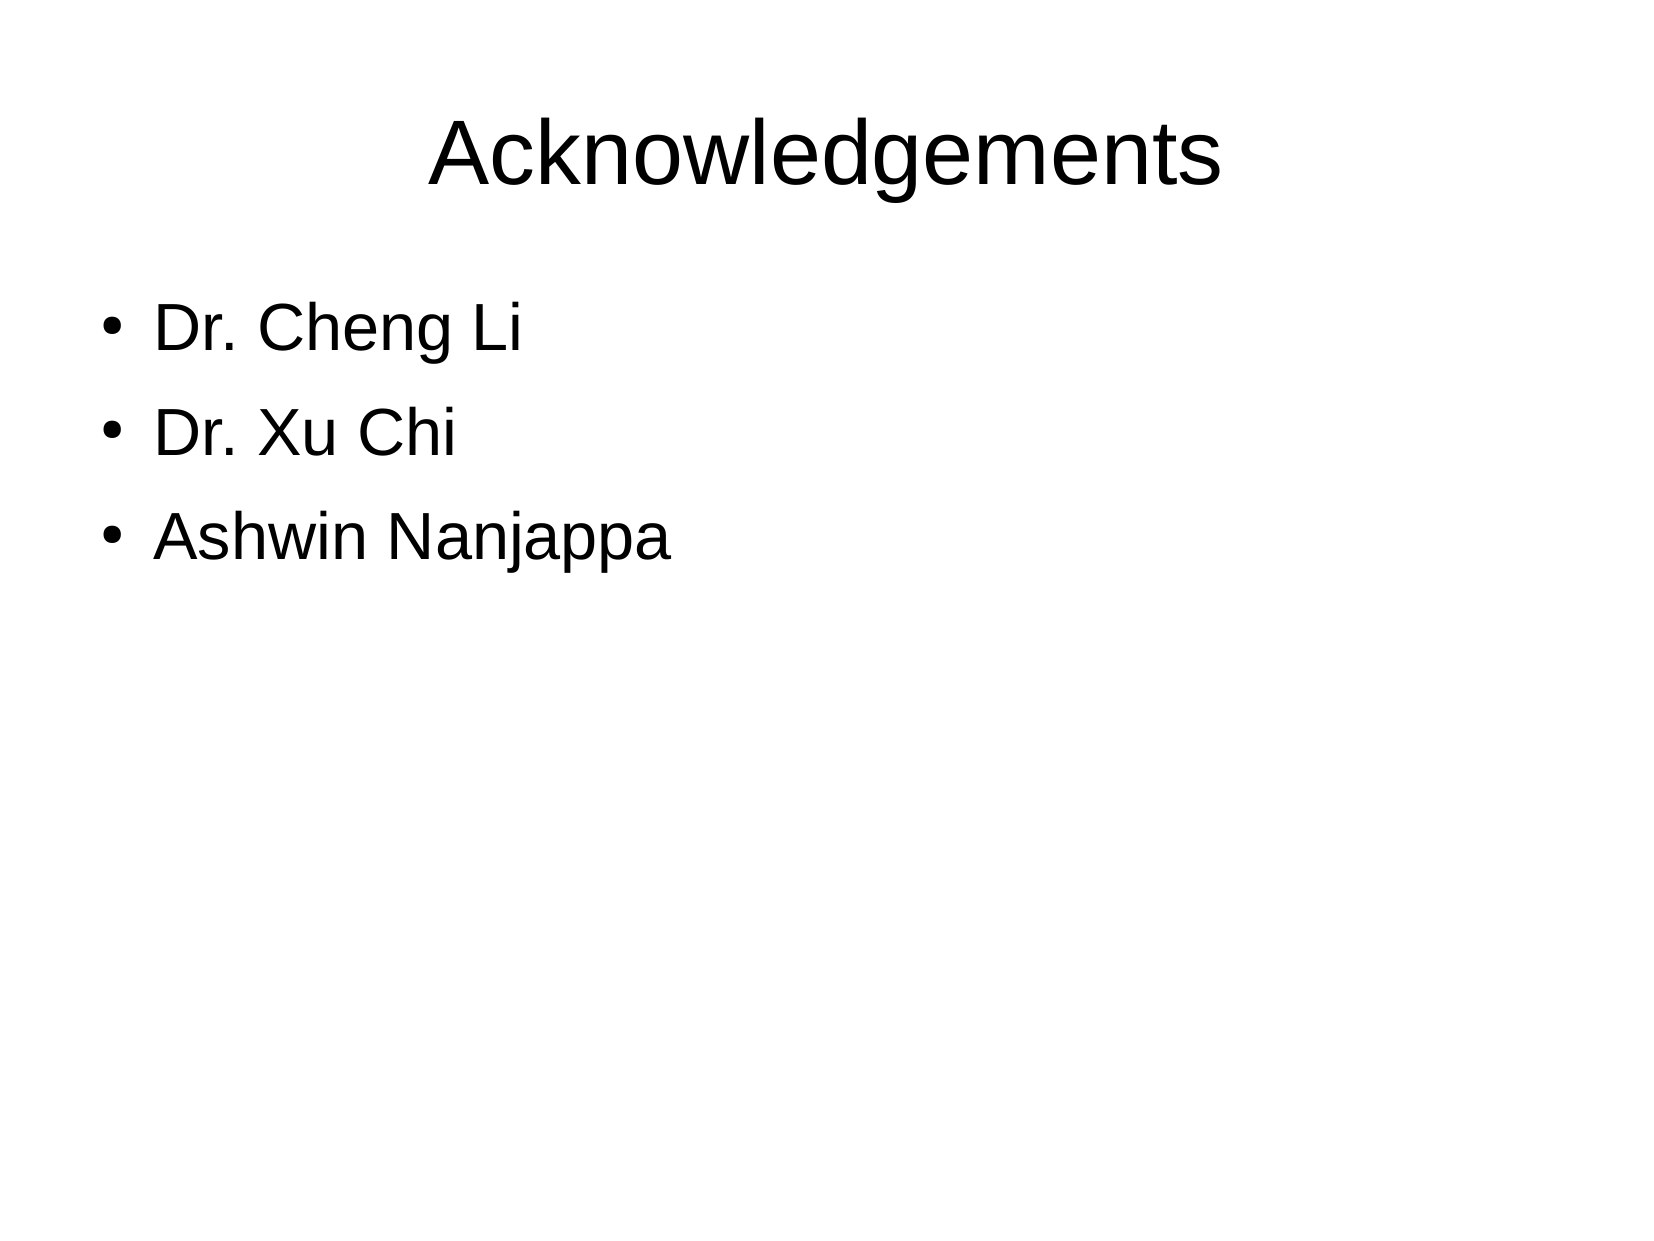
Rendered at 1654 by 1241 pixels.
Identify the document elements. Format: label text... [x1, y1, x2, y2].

list Dr. Cheng Li Dr. Xu Chi Ashwin Nanjappa [82, 290, 1538, 1010]
title Acknowledgements [82, 49, 1571, 257]
